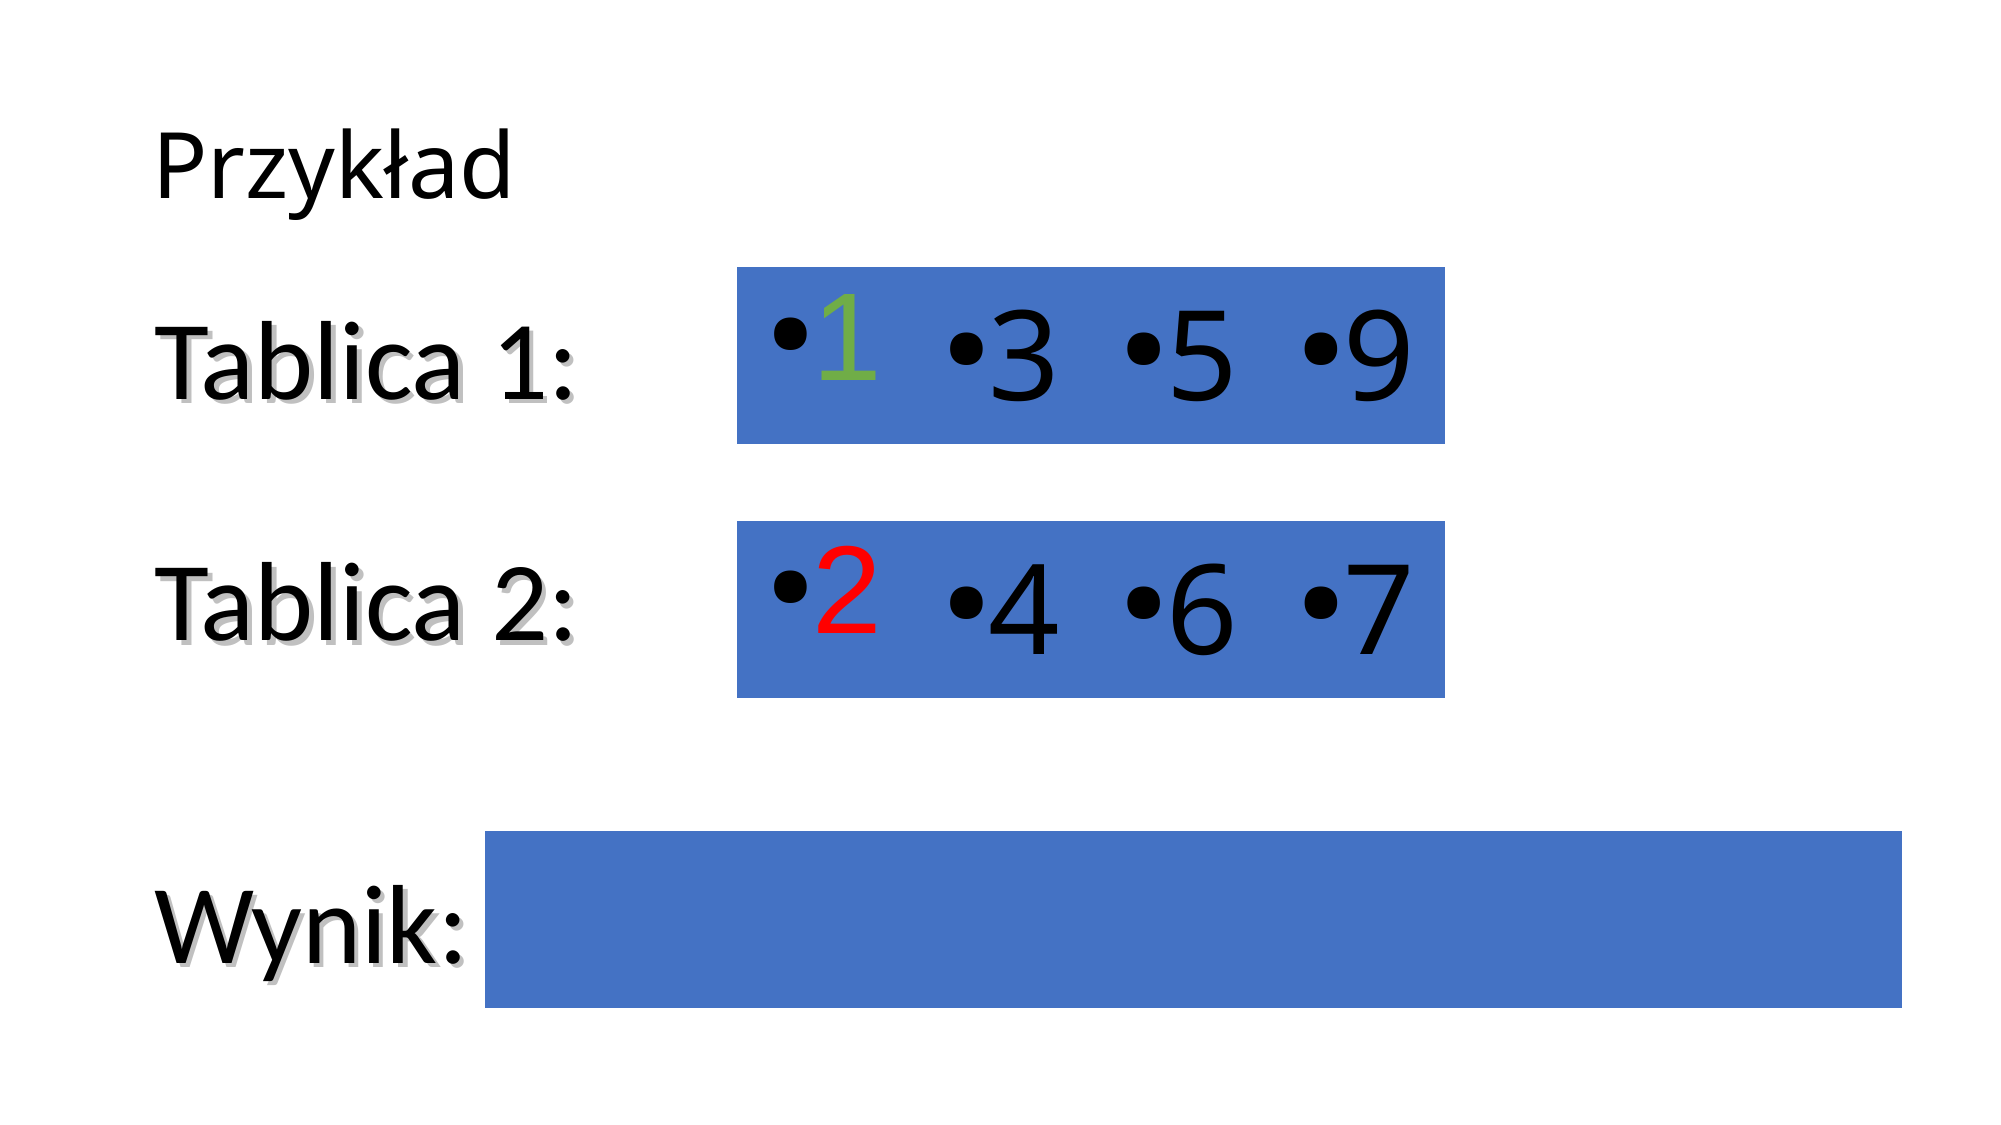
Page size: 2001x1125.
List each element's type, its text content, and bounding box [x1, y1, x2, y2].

table_header [1371, 831, 1548, 1008]
table_header 4 [914, 521, 1091, 698]
text_box Tablica 1: [140, 279, 594, 430]
table_header [485, 831, 662, 1008]
table_header 6 [1091, 521, 1268, 698]
table_header [662, 831, 839, 1008]
table_header [1017, 831, 1194, 1008]
table_header [1725, 831, 1902, 1008]
table_header [1194, 831, 1371, 1008]
table_header 7 [1268, 521, 1445, 698]
text_box Tablica 2: [140, 521, 594, 671]
table_header [839, 831, 1017, 1008]
table_header [1548, 831, 1725, 1008]
text_box Wynik: [139, 843, 483, 993]
table_header 3 [914, 267, 1091, 444]
table_header 1 [737, 267, 914, 444]
table_header 2 [737, 521, 914, 698]
table_header 5 [1091, 267, 1268, 444]
table_header 9 [1268, 267, 1445, 444]
title Przykład [137, 59, 1863, 278]
